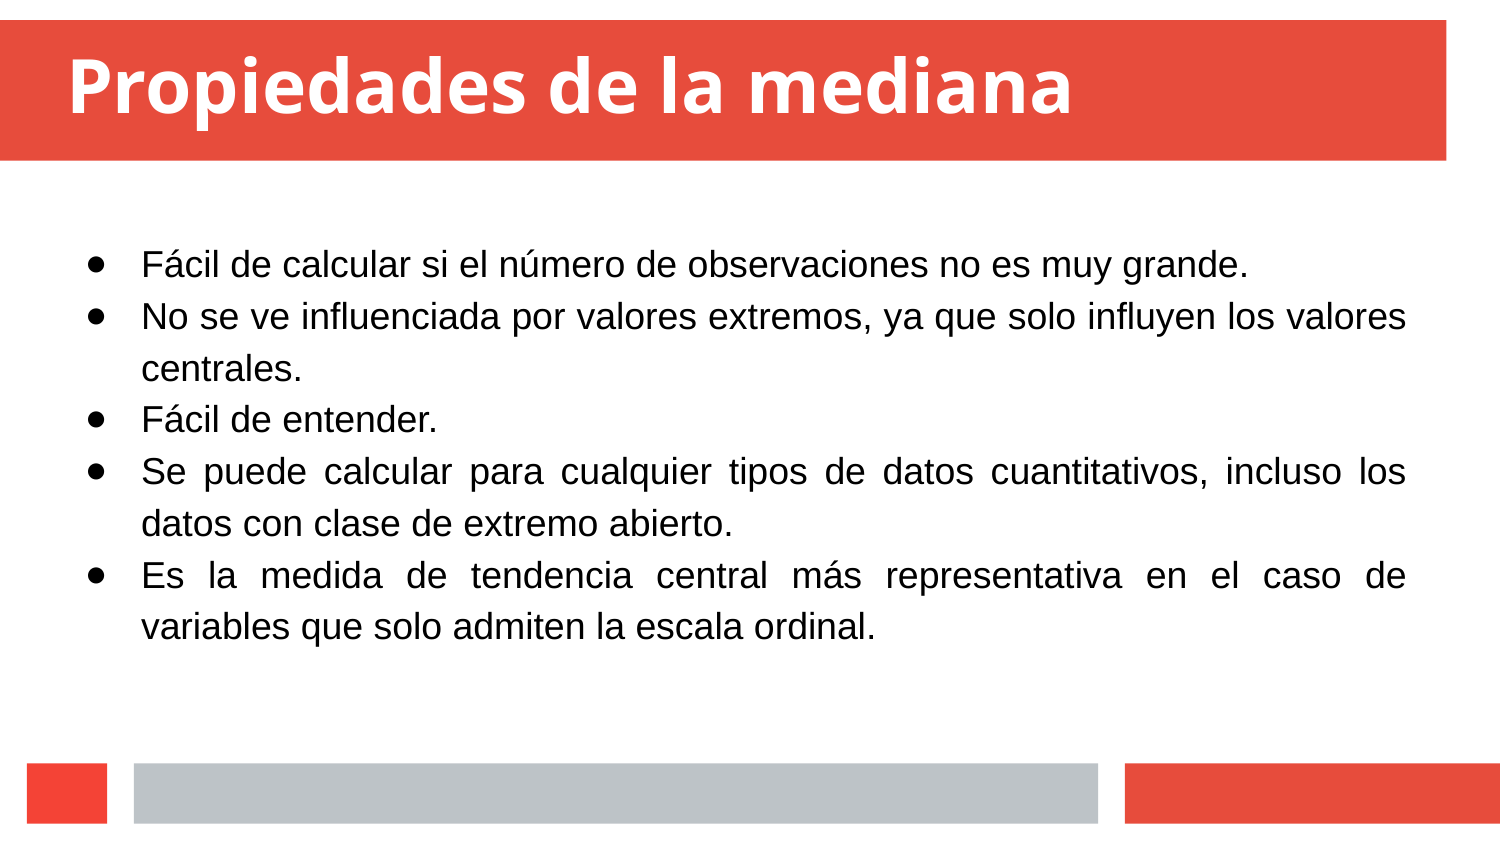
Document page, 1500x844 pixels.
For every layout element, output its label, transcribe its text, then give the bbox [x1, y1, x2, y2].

subtitle Fácil de calcular si el número de observaciones no es muy grande. No se ve influenciada por valores extremos, ya que solo influyen los valores centrales. Fácil de entender. Se puede calcular para cualquier tipos de datos cuantitativos, incluso los datos con clase de extremo abierto. Es la medida de tendencia central más representativa en el caso de variables que solo admiten la escala ordinal. [53, 220, 1420, 744]
title Propiedades de la mediana [53, 40, 1447, 141]
